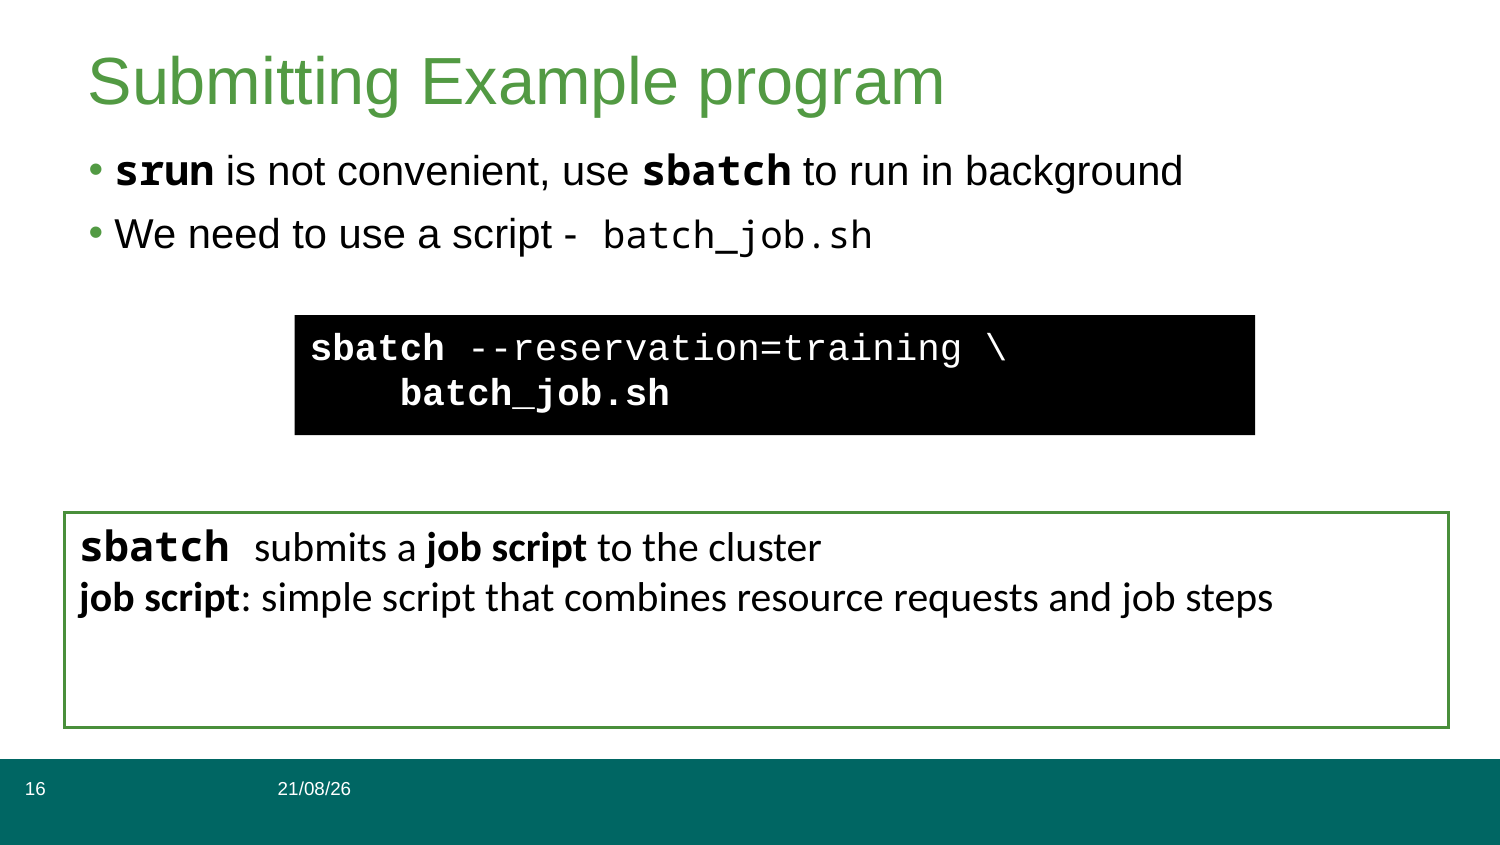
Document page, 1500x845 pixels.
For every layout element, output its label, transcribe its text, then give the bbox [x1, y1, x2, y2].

text_box <number> [24, 776, 76, 799]
list srun is not convenient, use sbatch to run in background We need to use a script - batch_job.sh [88, 144, 1462, 258]
text_box sbatch --reservation=training \ batch_job.sh [294, 315, 1256, 436]
text_box 05/05/18 [277, 776, 553, 799]
text_box sbatch submits a job script to the cluster job script: simple script that combines resource requests and job steps [64, 512, 1449, 728]
title Submitting Example program [87, 37, 1426, 132]
